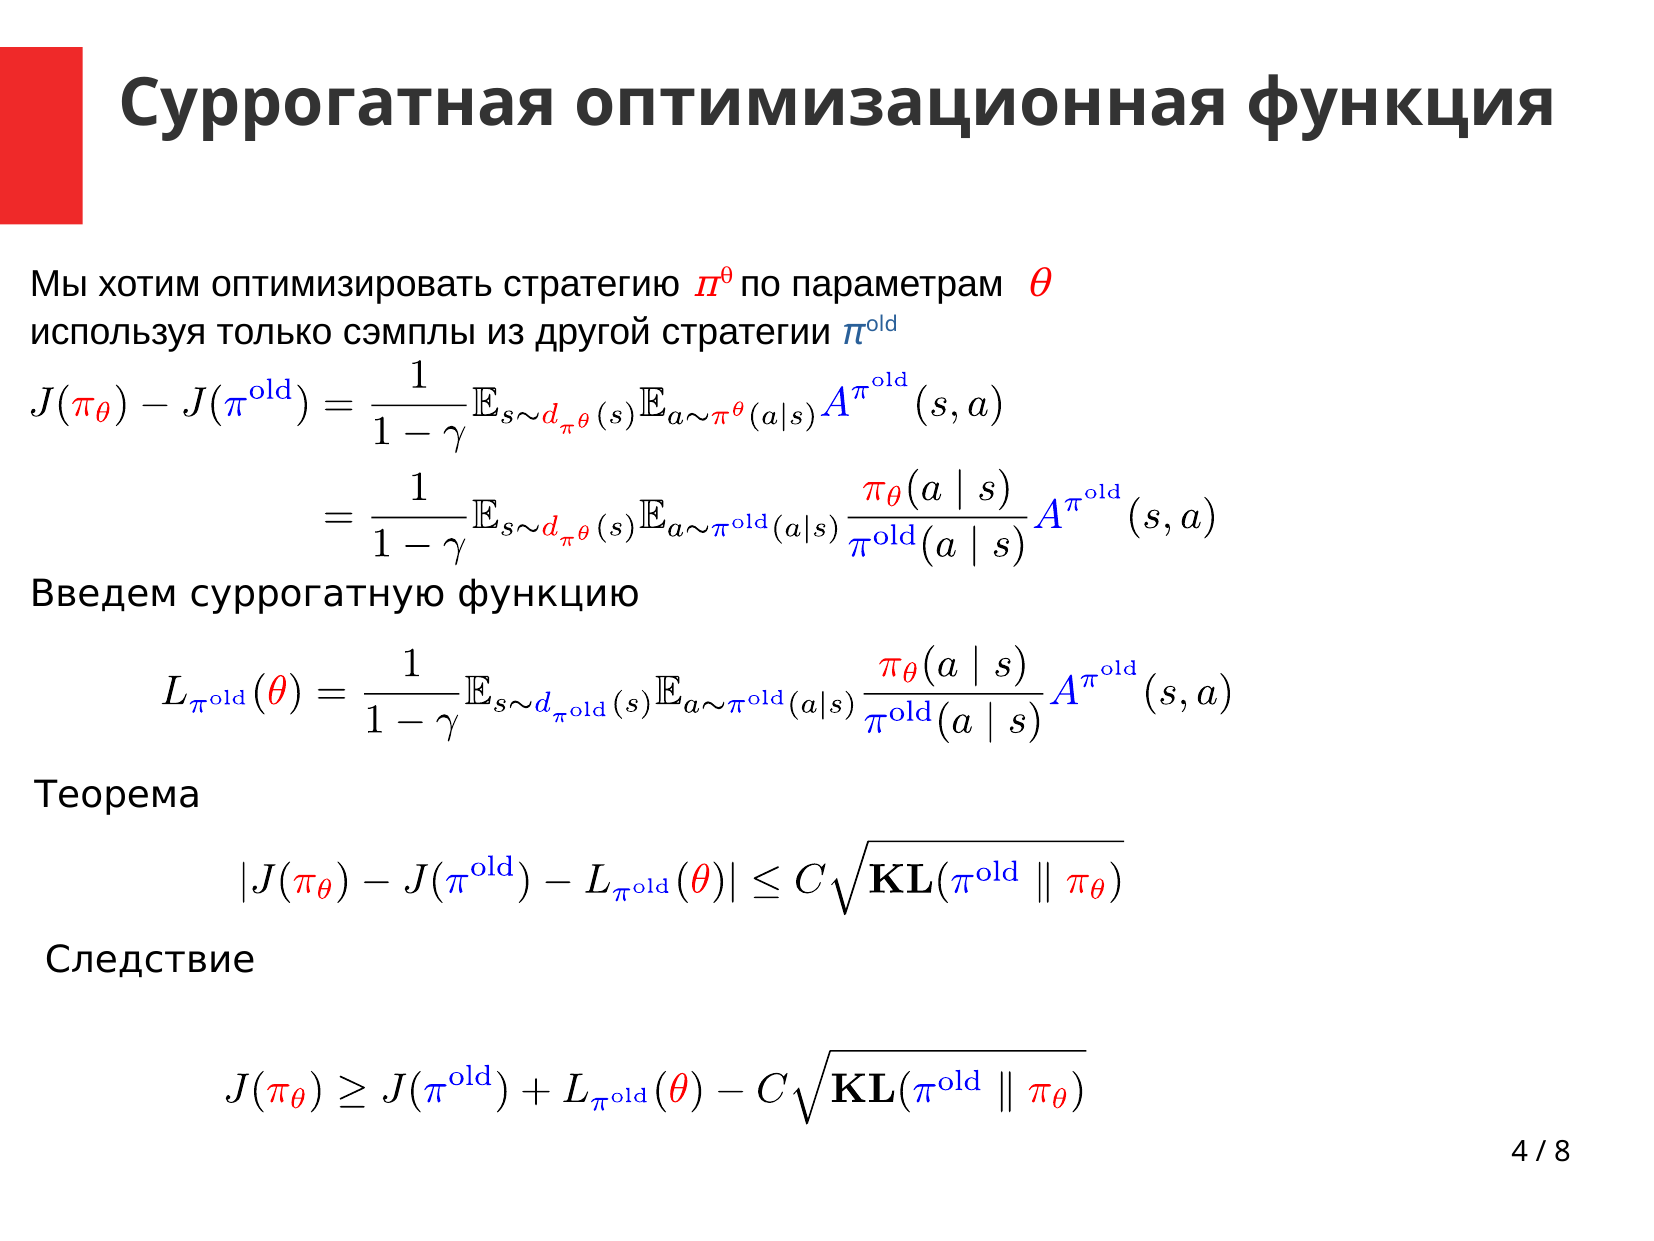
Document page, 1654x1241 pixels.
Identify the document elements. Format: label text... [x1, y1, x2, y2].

title Суррогатная оптимизационная функция [118, 49, 1571, 151]
text_box [161, 645, 1231, 743]
text_box Введем суррогатную функцию [15, 564, 781, 667]
text_box Теорема [19, 765, 661, 824]
text_box Следствие [30, 930, 671, 989]
text_box [30, 362, 1214, 567]
text_box Мы хотим оптимизировать стратегию πθ по параметрам θ используя только сэмплы из другой стратегии πold [15, 255, 1201, 396]
text_box [225, 1050, 1087, 1125]
text_box [240, 840, 1125, 916]
